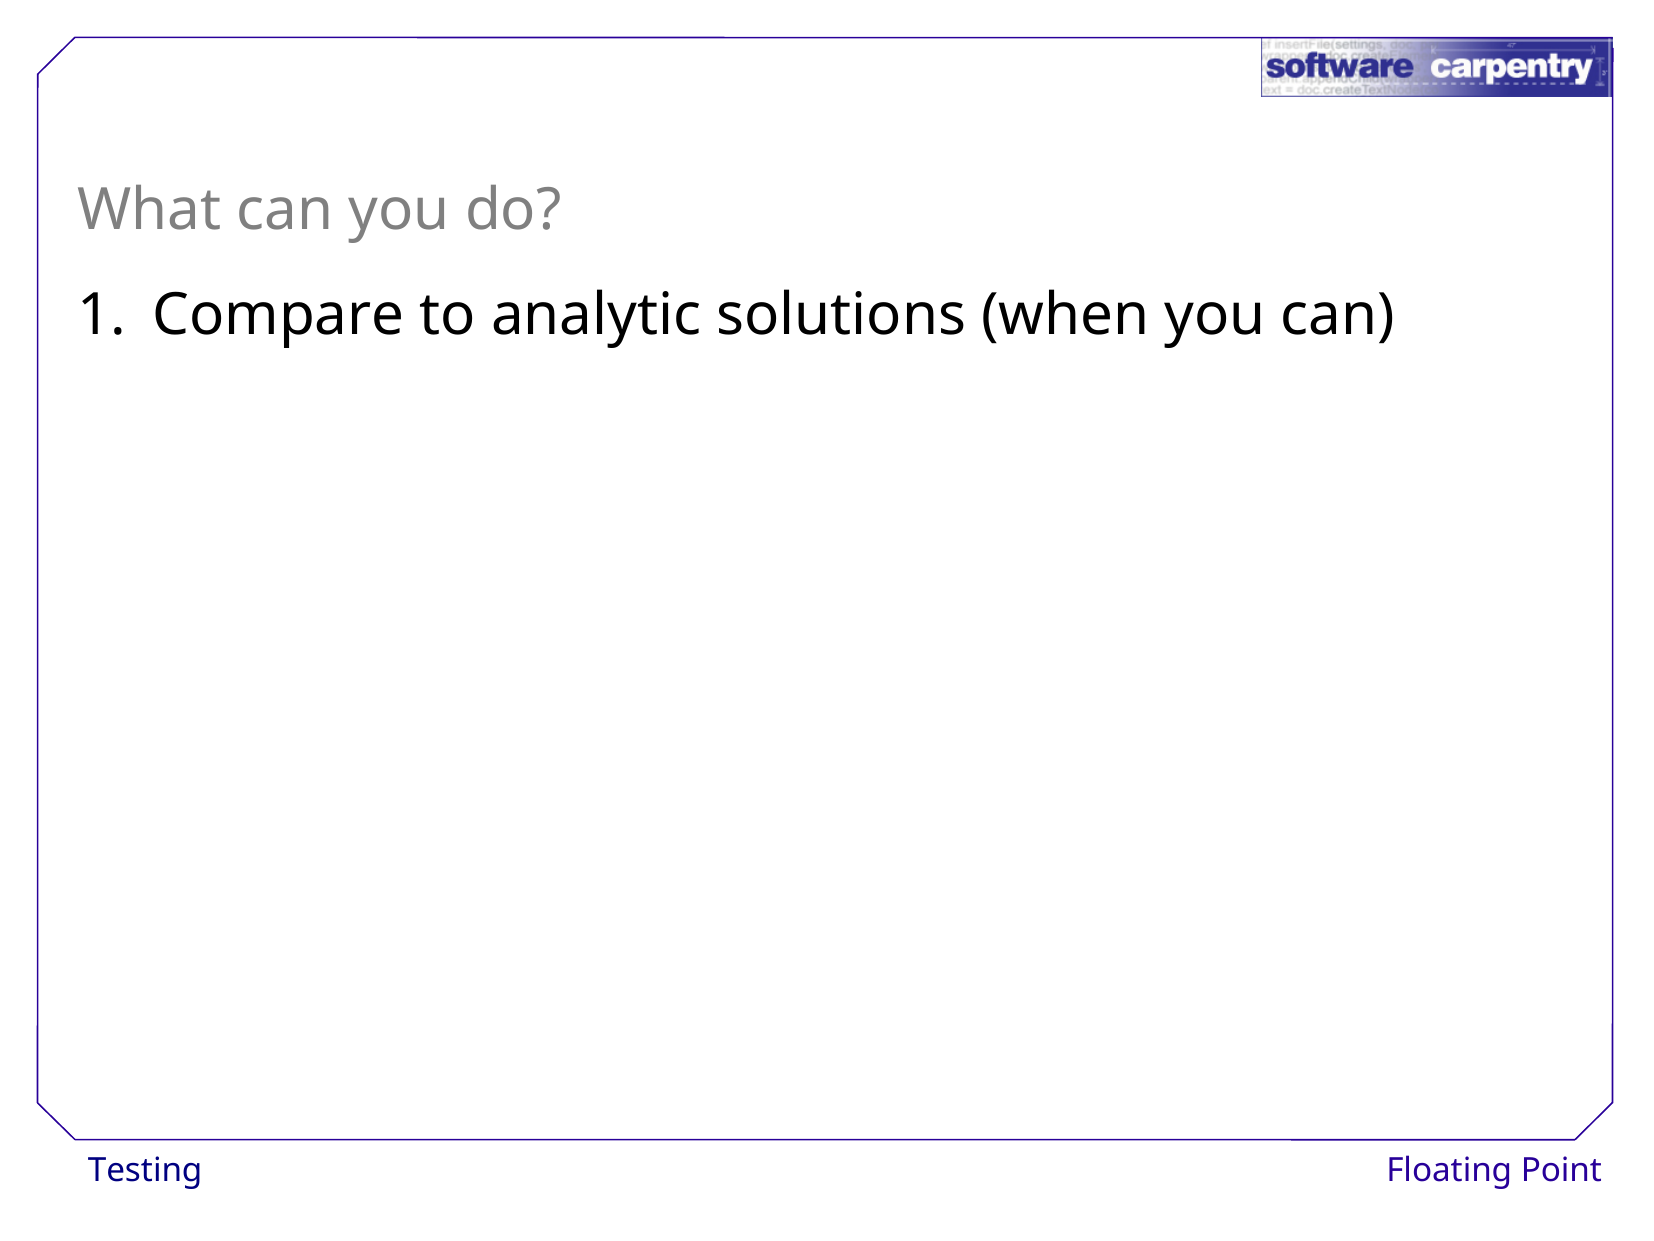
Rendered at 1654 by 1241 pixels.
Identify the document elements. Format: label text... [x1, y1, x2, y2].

picture [1261, 39, 1613, 97]
text_box What can you do? 1. Compare to analytic solutions (when you can) [62, 128, 1561, 354]
